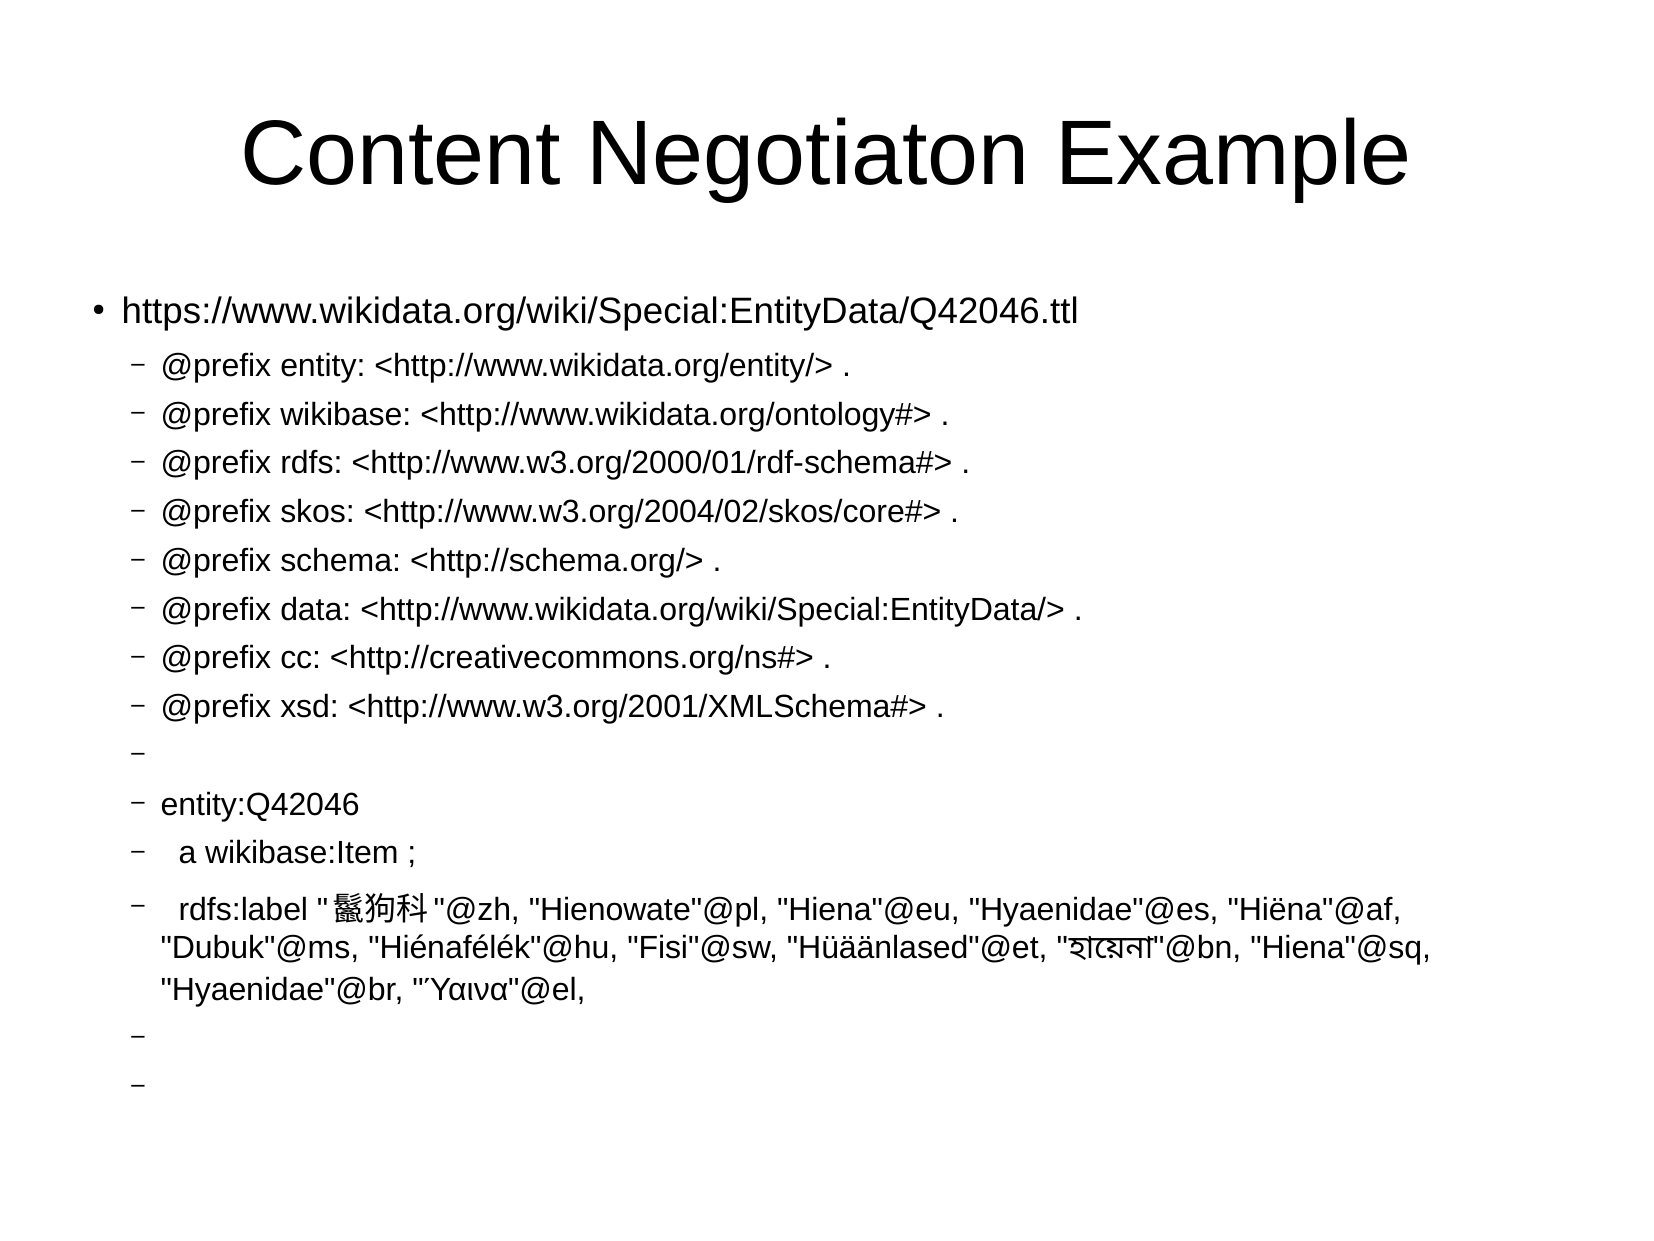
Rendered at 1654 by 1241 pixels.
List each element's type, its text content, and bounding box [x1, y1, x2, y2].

list https://www.wikidata.org/wiki/Special:EntityData/Q42046.ttl @prefix entity: <http://www.wikidata.org/entity/> . @prefix wikibase: <http://www.wikidata.org/ontology#> . @prefix rdfs: <http://www.w3.org/2000/01/rdf-schema#> . @prefix skos: <http://www.w3.org/2004/02/skos/core#> . @prefix schema: <http://schema.org/> . @prefix data: <http://www.wikidata.org/wiki/Special:EntityData/> . @prefix cc: <http://creativecommons.org/ns#> . @prefix xsd: <http://www.w3.org/2001/XMLSchema#> . entity:Q42046 a wikibase:Item ; rdfs:label "鬣狗科"@zh, "Hienowate"@pl, "Hiena"@eu, "Hyaenidae"@es, "Hiëna"@af, "Dubuk"@ms, "Hiénafélék"@hu, "Fisi"@sw, "Hüäänlased"@et, "হায়েনা"@bn, "Hiena"@sq, "Hyaenidae"@br, "Ύαινα"@el, [82, 290, 1538, 1010]
title Content Negotiaton Example [82, 49, 1571, 257]
